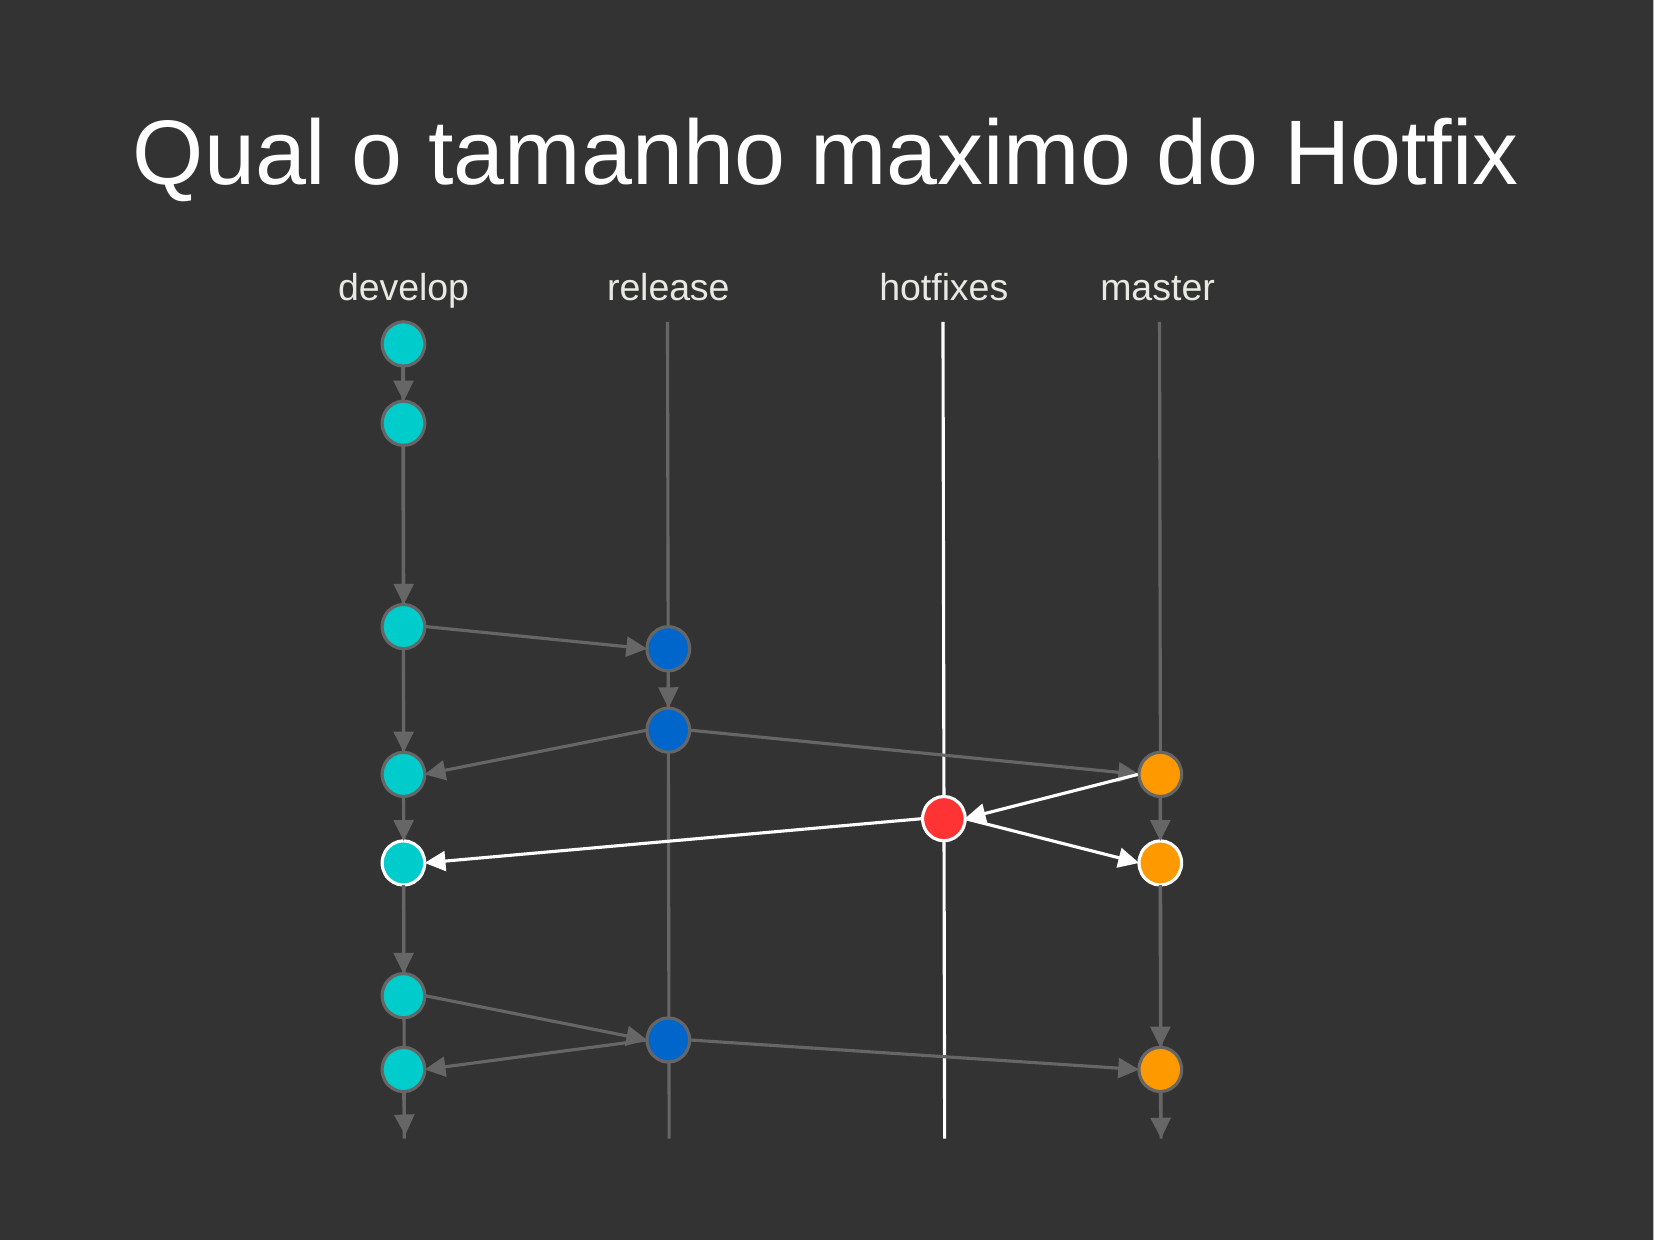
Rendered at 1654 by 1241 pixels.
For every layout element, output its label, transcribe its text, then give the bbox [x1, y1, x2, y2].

text_box [647, 1017, 690, 1063]
text_box [647, 626, 690, 671]
text_box develop [295, 248, 512, 322]
text_box [1139, 1047, 1182, 1092]
text_box [922, 796, 966, 841]
text_box release [560, 248, 777, 322]
text_box [382, 321, 425, 366]
text_box [382, 840, 425, 885]
text_box hotfixes [835, 248, 1049, 322]
text_box [647, 708, 690, 753]
text_box [382, 973, 425, 1018]
text_box [382, 752, 425, 797]
text_box [382, 604, 425, 649]
text_box [382, 1047, 425, 1092]
text_box [382, 401, 425, 446]
text_box [1139, 840, 1182, 885]
text_box master [1049, 247, 1266, 322]
text_box [1139, 752, 1182, 797]
title Qual o tamanho maximo do Hotfix [82, 49, 1571, 257]
